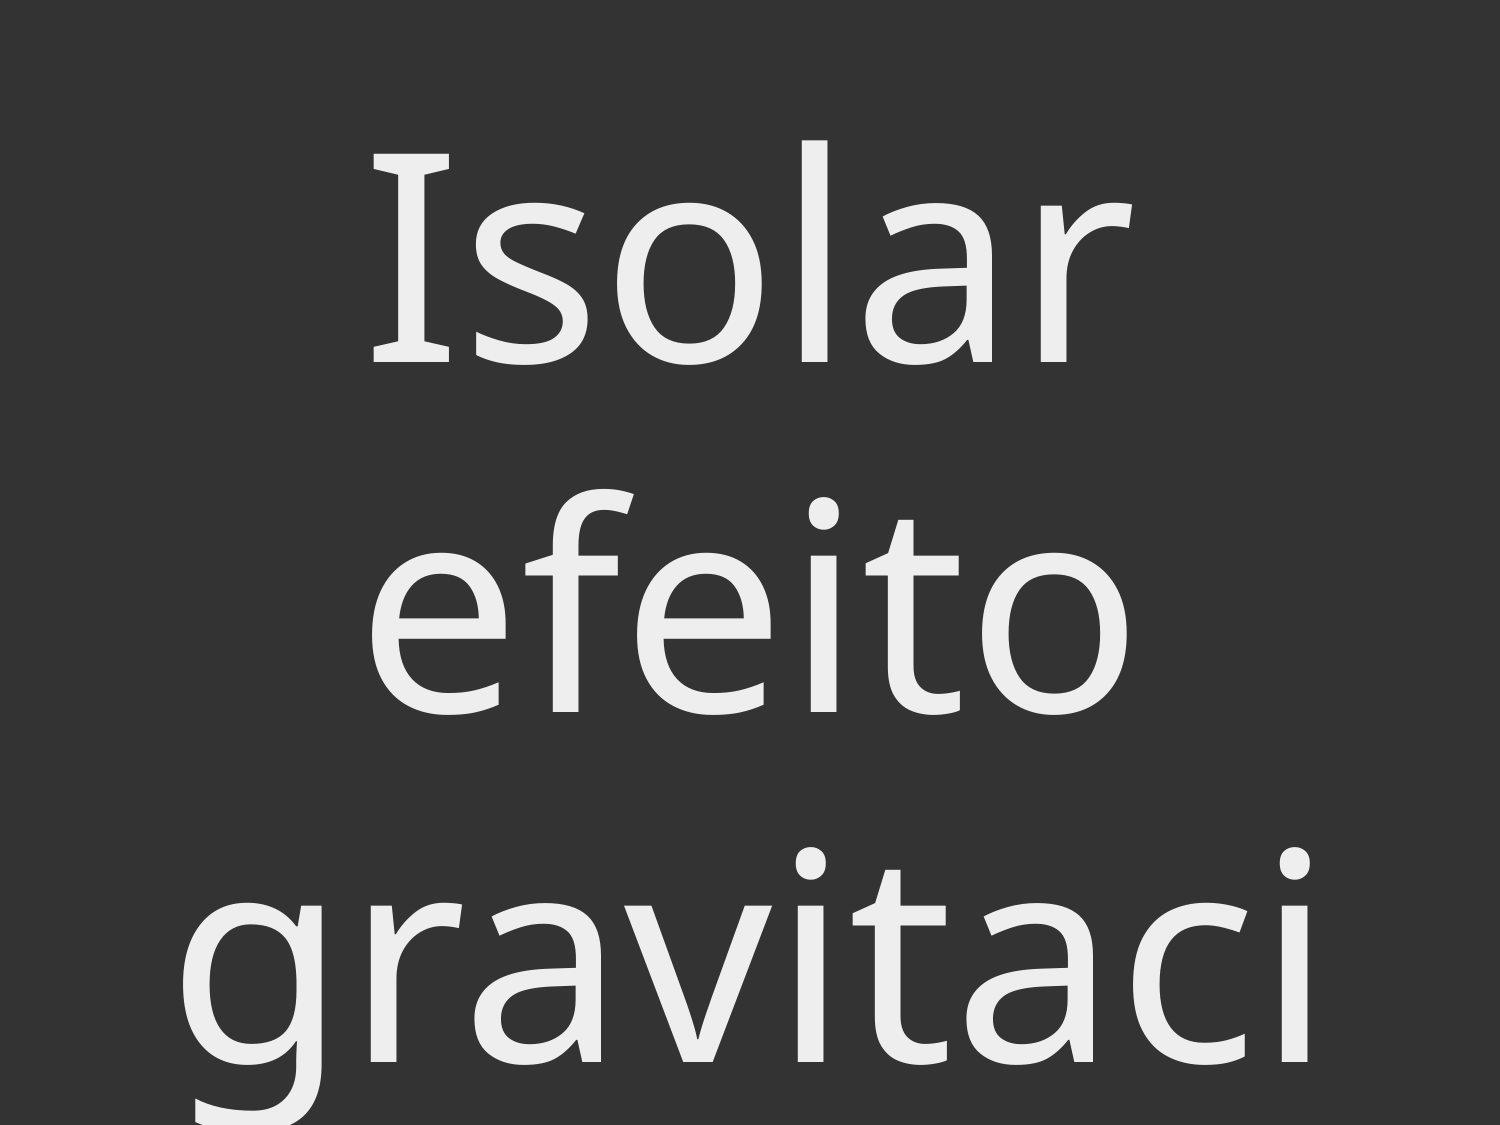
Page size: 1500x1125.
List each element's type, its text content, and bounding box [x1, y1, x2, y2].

title Isolar efeito gravitacional [75, 57, 1425, 1021]
